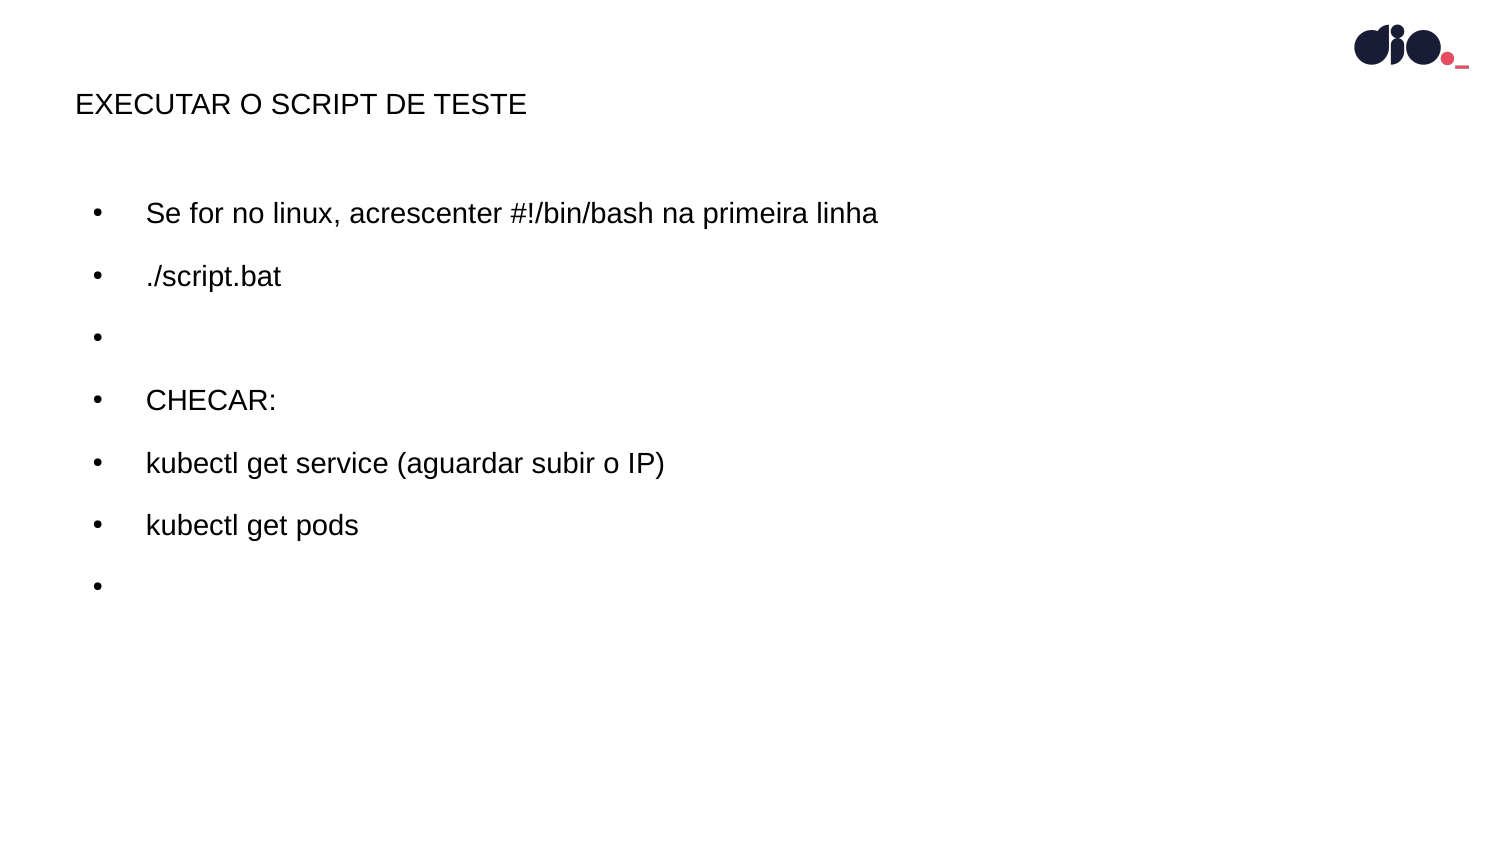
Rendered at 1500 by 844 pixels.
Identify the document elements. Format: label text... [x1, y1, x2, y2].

picture [1339, 15, 1479, 78]
title EXECUTAR O SCRIPT DE TESTE [75, 33, 1425, 175]
list Se for no linux, acrescenter #!/bin/bash na primeira linha ./script.bat CHECAR: kubectl get service (aguardar subir o IP) kubectl get pods [75, 197, 1425, 687]
